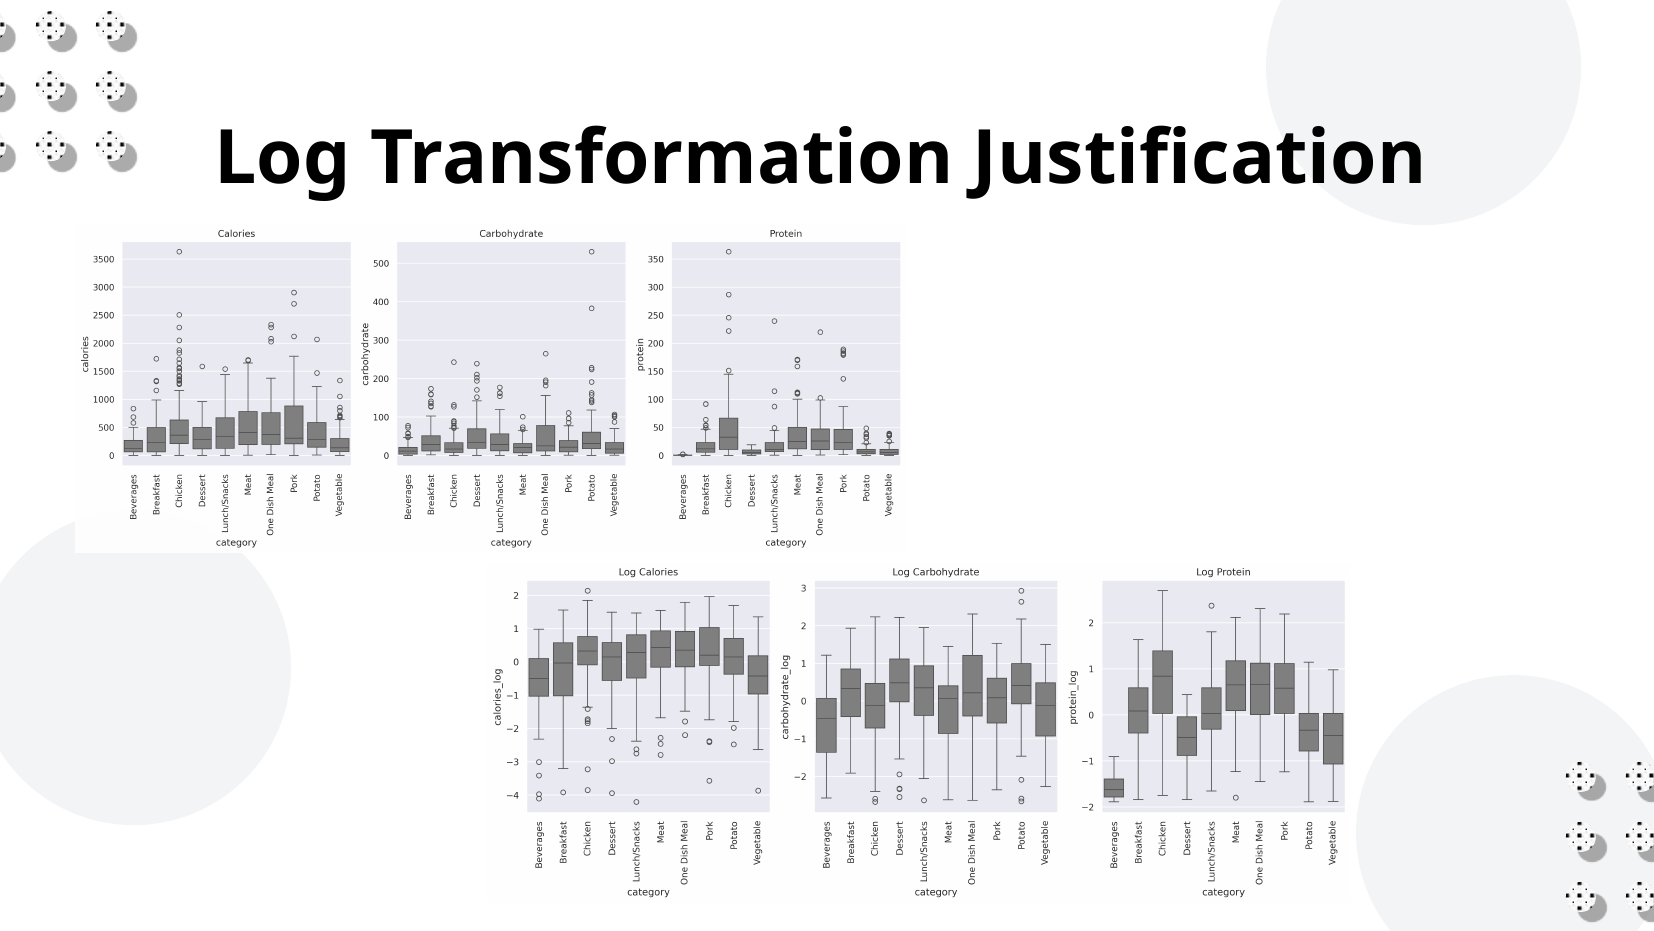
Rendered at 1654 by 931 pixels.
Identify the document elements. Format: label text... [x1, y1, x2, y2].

picture [75, 224, 906, 553]
picture [1625, 821, 1654, 852]
picture [0, 14, 6, 39]
title Log Transformation Justification [76, 76, 1565, 233]
picture [35, 131, 67, 162]
picture [35, 11, 66, 42]
picture [1625, 881, 1654, 912]
picture [1565, 761, 1596, 792]
picture [0, 134, 7, 159]
picture [1565, 821, 1596, 852]
picture [99, 71, 122, 76]
picture [95, 11, 126, 42]
picture [487, 562, 1351, 903]
picture [1565, 881, 1596, 912]
picture [0, 74, 6, 99]
picture [35, 71, 66, 102]
picture [1625, 761, 1654, 792]
